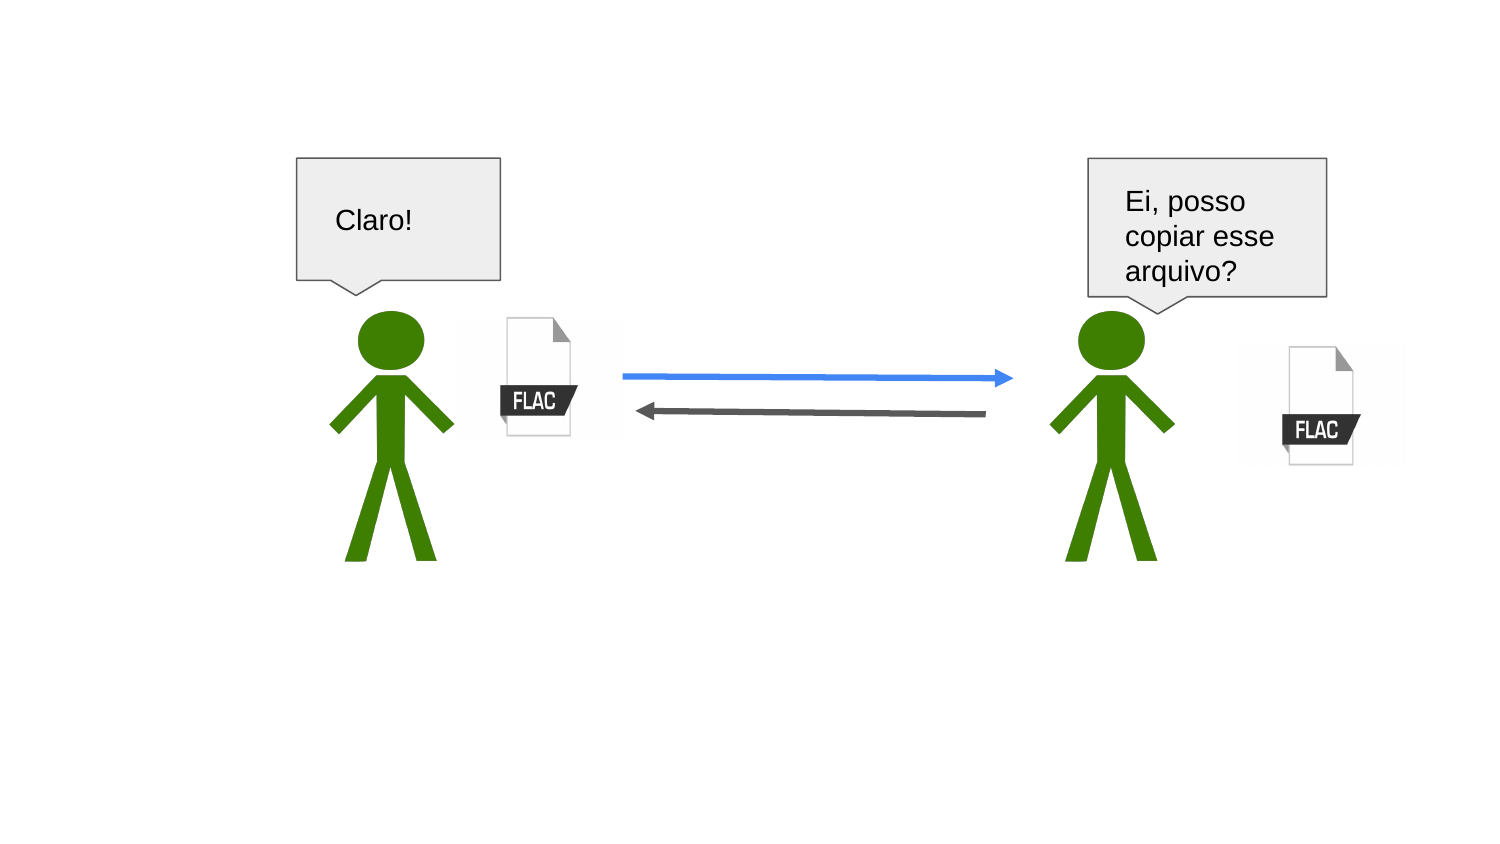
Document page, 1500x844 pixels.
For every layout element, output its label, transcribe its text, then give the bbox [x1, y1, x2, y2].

text_box [296, 158, 501, 296]
text_box Claro! [320, 186, 488, 252]
text_box Ei, posso copiar esse arquivo? [1110, 166, 1323, 302]
text_box [1136, 302, 1179, 315]
picture [259, 304, 623, 599]
text_box [1088, 158, 1327, 297]
picture [979, 304, 1406, 599]
